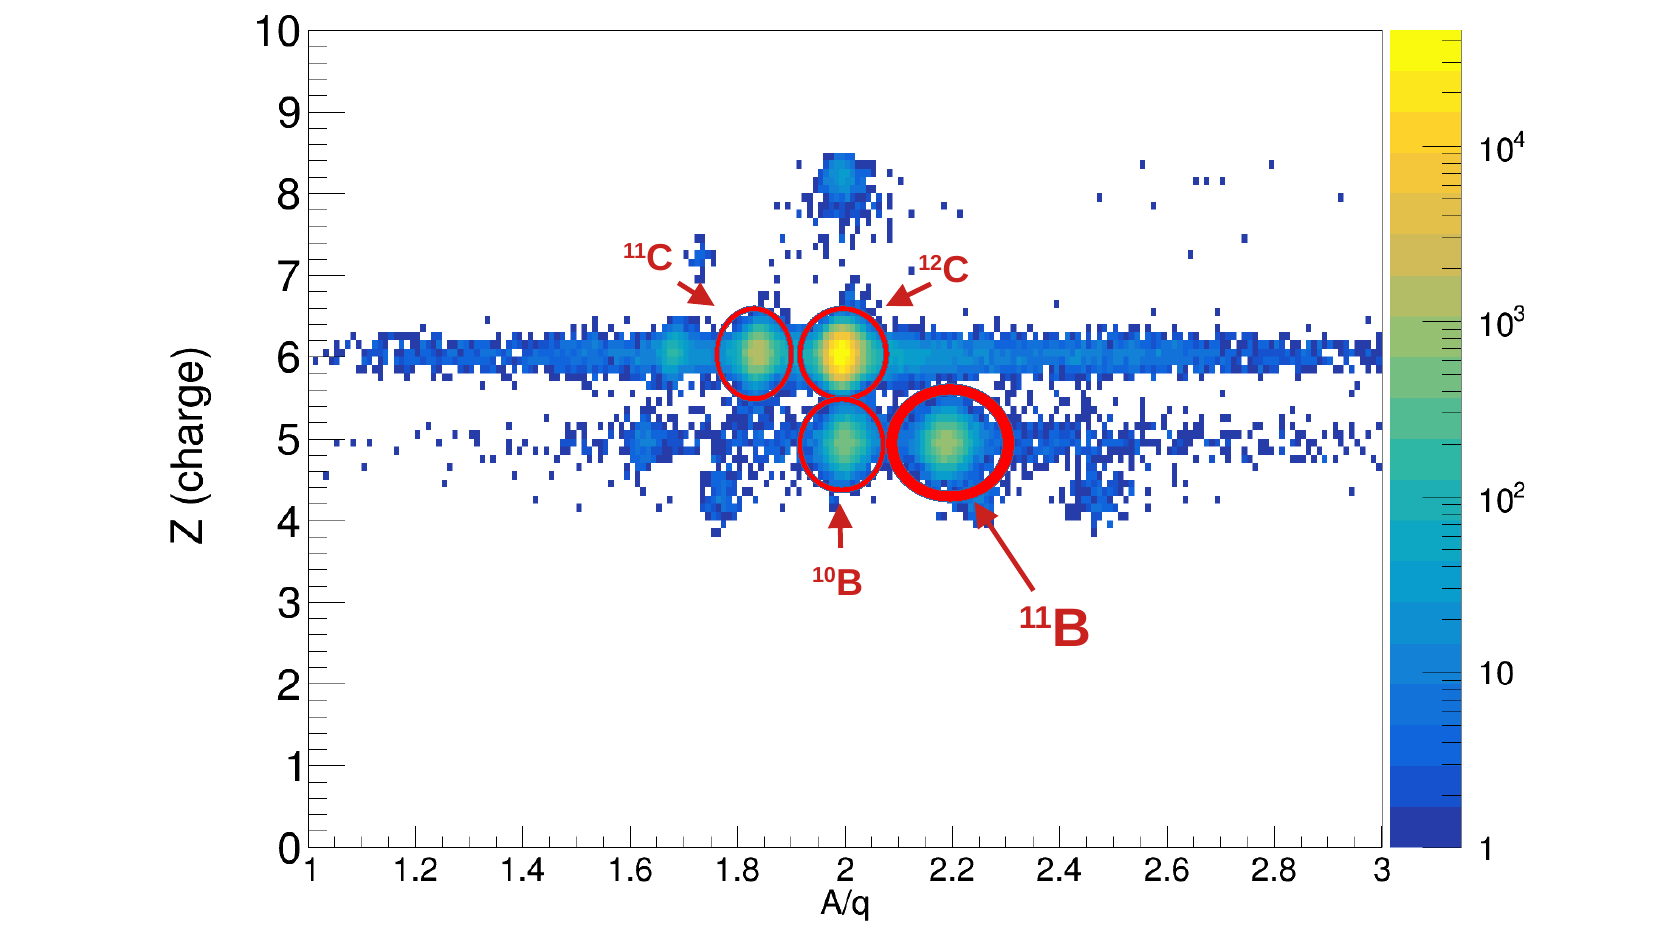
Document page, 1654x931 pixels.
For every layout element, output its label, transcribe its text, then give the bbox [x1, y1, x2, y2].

text_box 11B [1003, 590, 1123, 666]
picture [125, 1, 1535, 931]
text_box [714, 305, 794, 402]
text_box 10B [797, 553, 916, 621]
text_box 11C [608, 229, 727, 296]
text_box [797, 305, 1015, 503]
text_box 12C [903, 241, 1022, 308]
